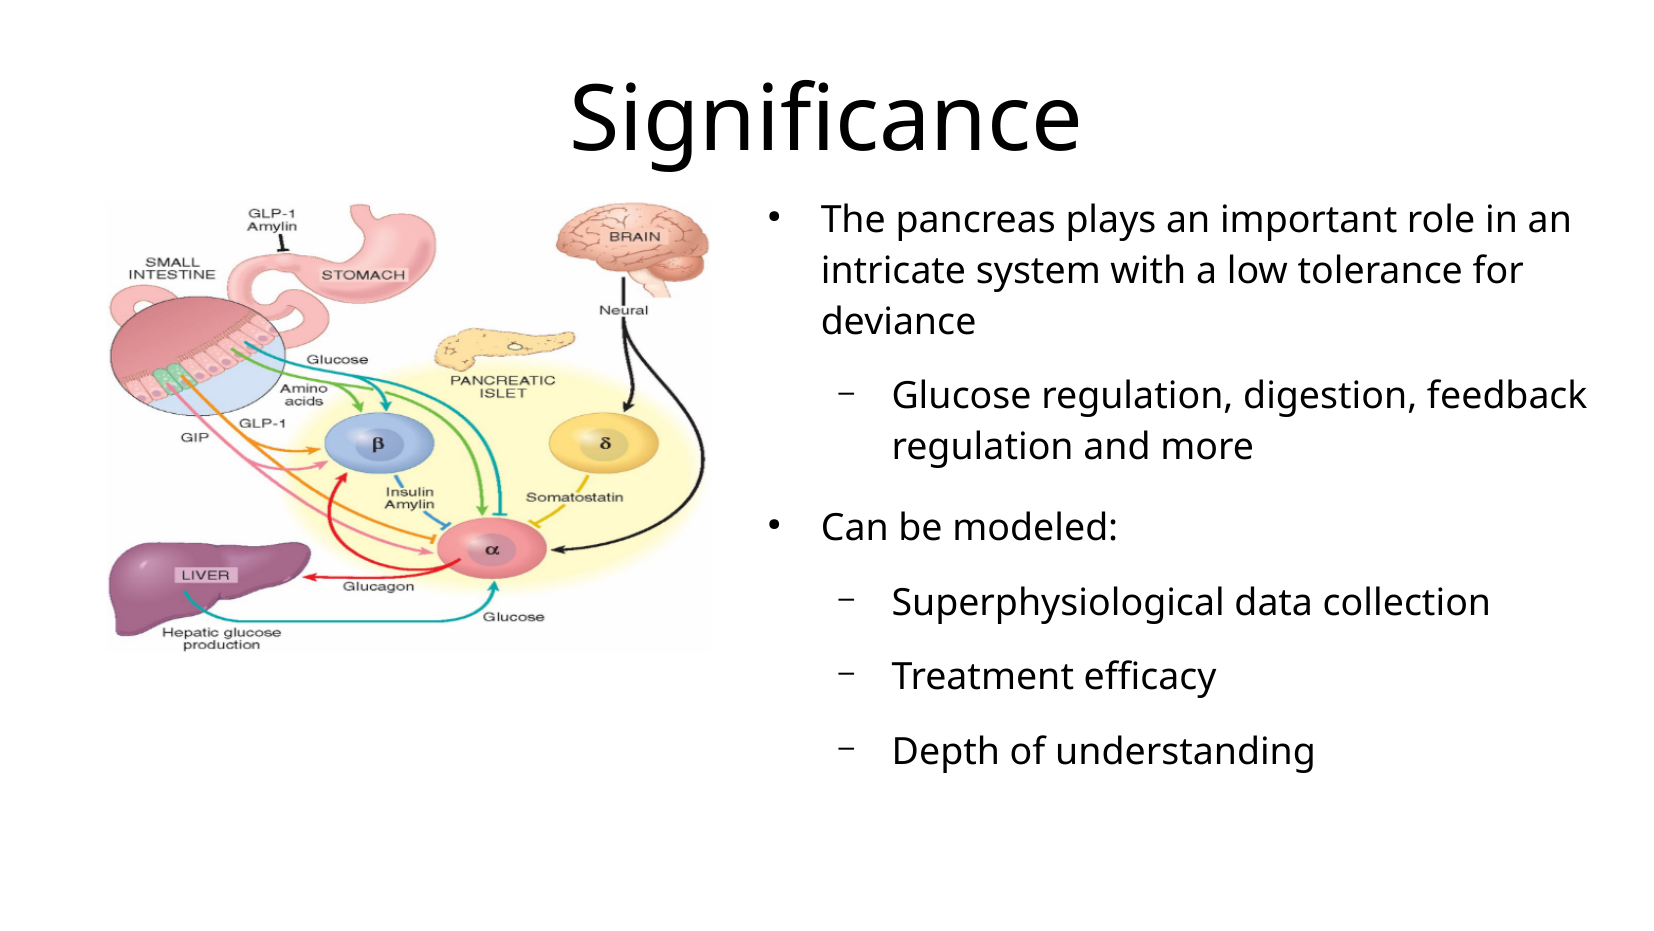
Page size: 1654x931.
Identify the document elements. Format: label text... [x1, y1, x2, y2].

title Significance [82, 37, 1571, 193]
picture [95, 194, 736, 691]
list The pancreas plays an important role in an intricate system with a low tolerance for deviance Glucose regulation, digestion, feedback regulation and more Can be modeled: Superphysiological data collection Treatment efficacy Depth of understanding [750, 192, 1654, 901]
